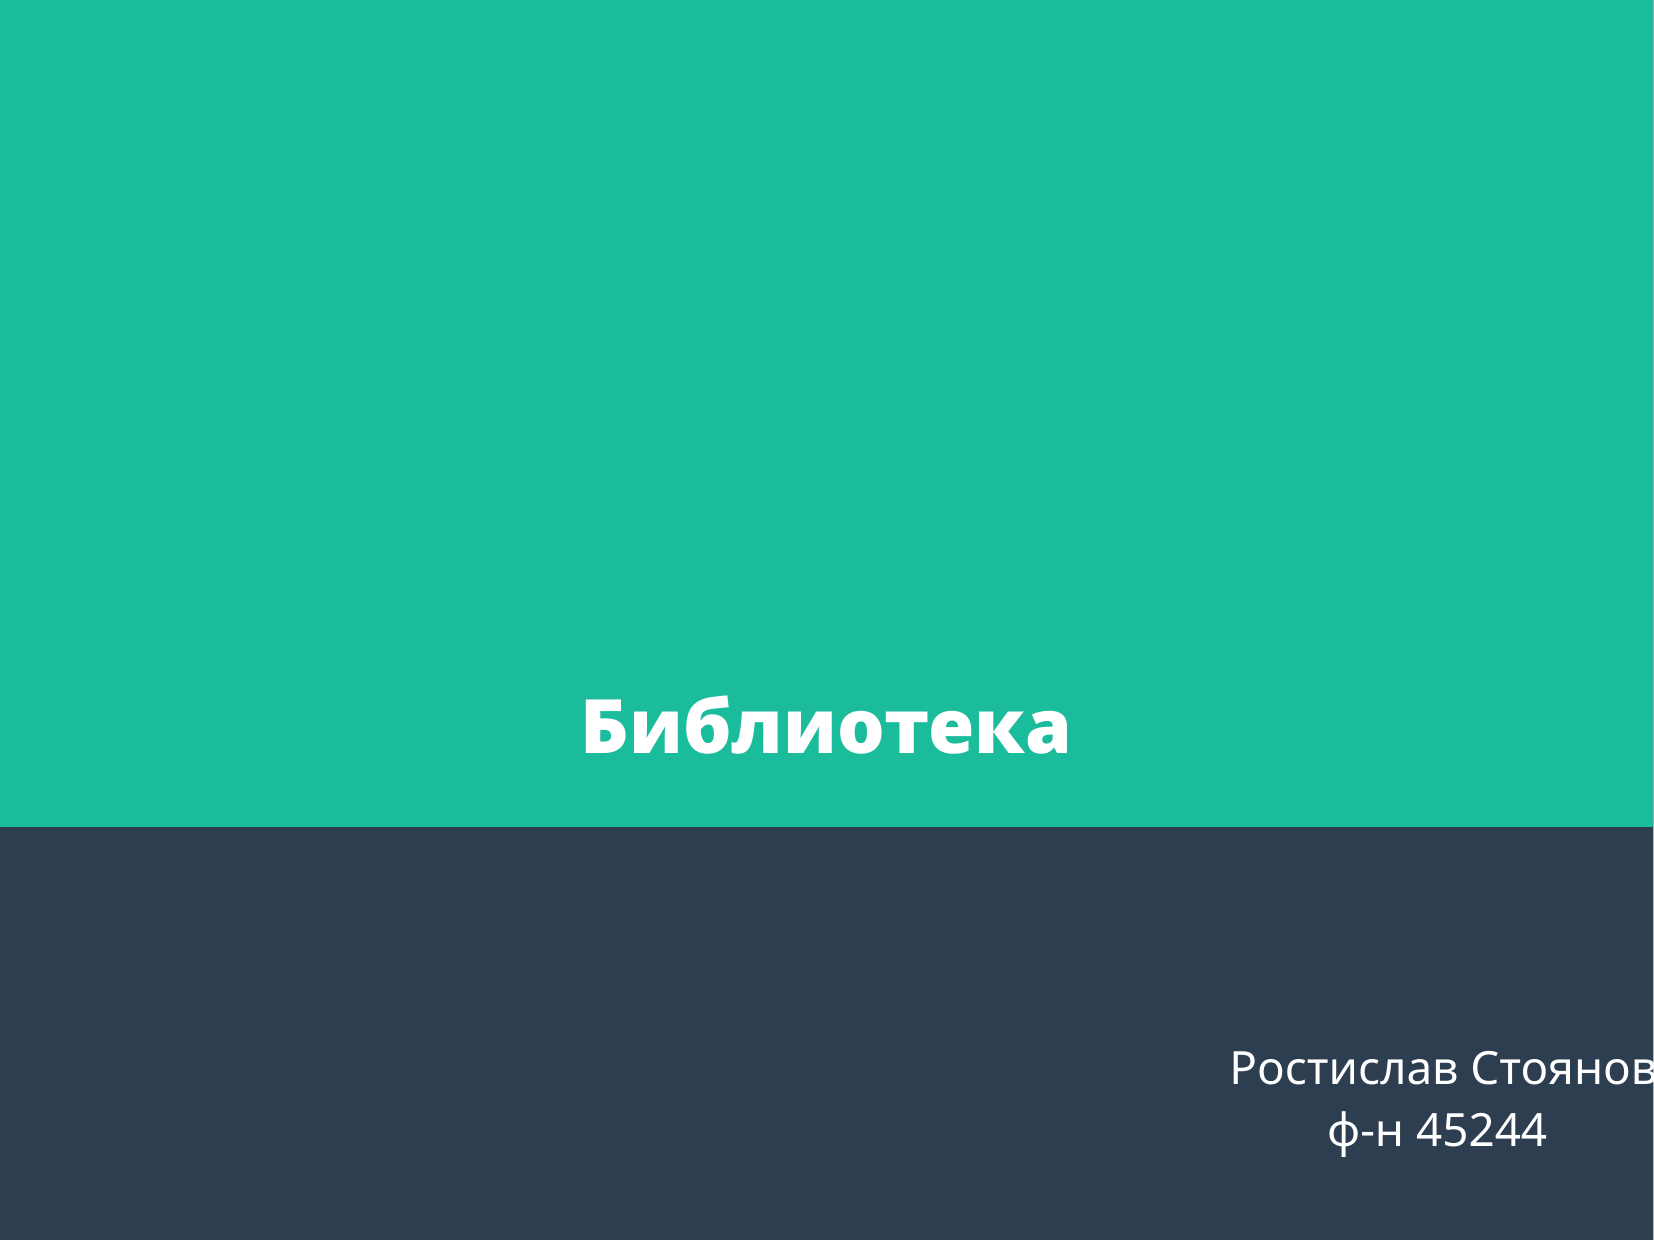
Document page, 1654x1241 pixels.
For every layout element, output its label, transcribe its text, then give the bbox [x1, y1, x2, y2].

subtitle Ростислав Стоянов ф-н 45244 [669, 935, 1654, 1241]
title Библиотека [59, 620, 1595, 778]
